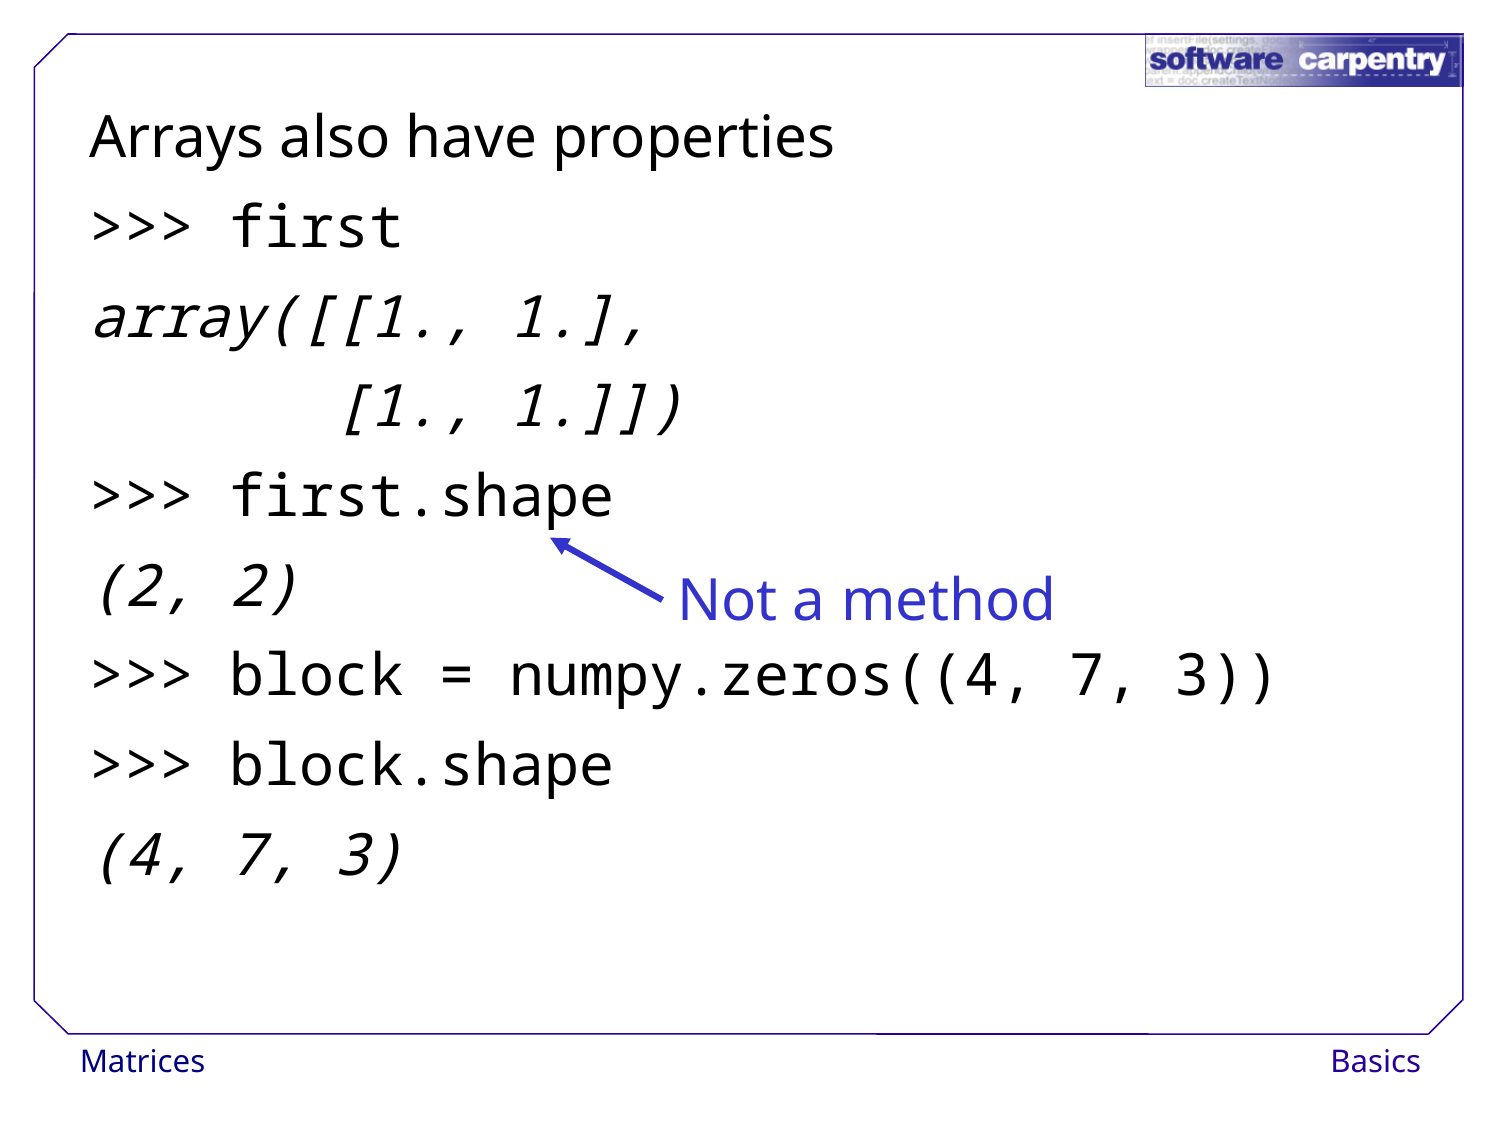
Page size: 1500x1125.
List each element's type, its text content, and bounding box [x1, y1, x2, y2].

text_box Not a method [662, 562, 1188, 651]
picture [1145, 33, 1464, 87]
list Arrays also have properties >>> first array([[1., 1.], [1., 1.]]) >>> first.shape (2, 2) >>> block = numpy.zeros((4, 7, 3)) >>> block.shape (4, 7, 3) [75, 99, 1426, 1013]
